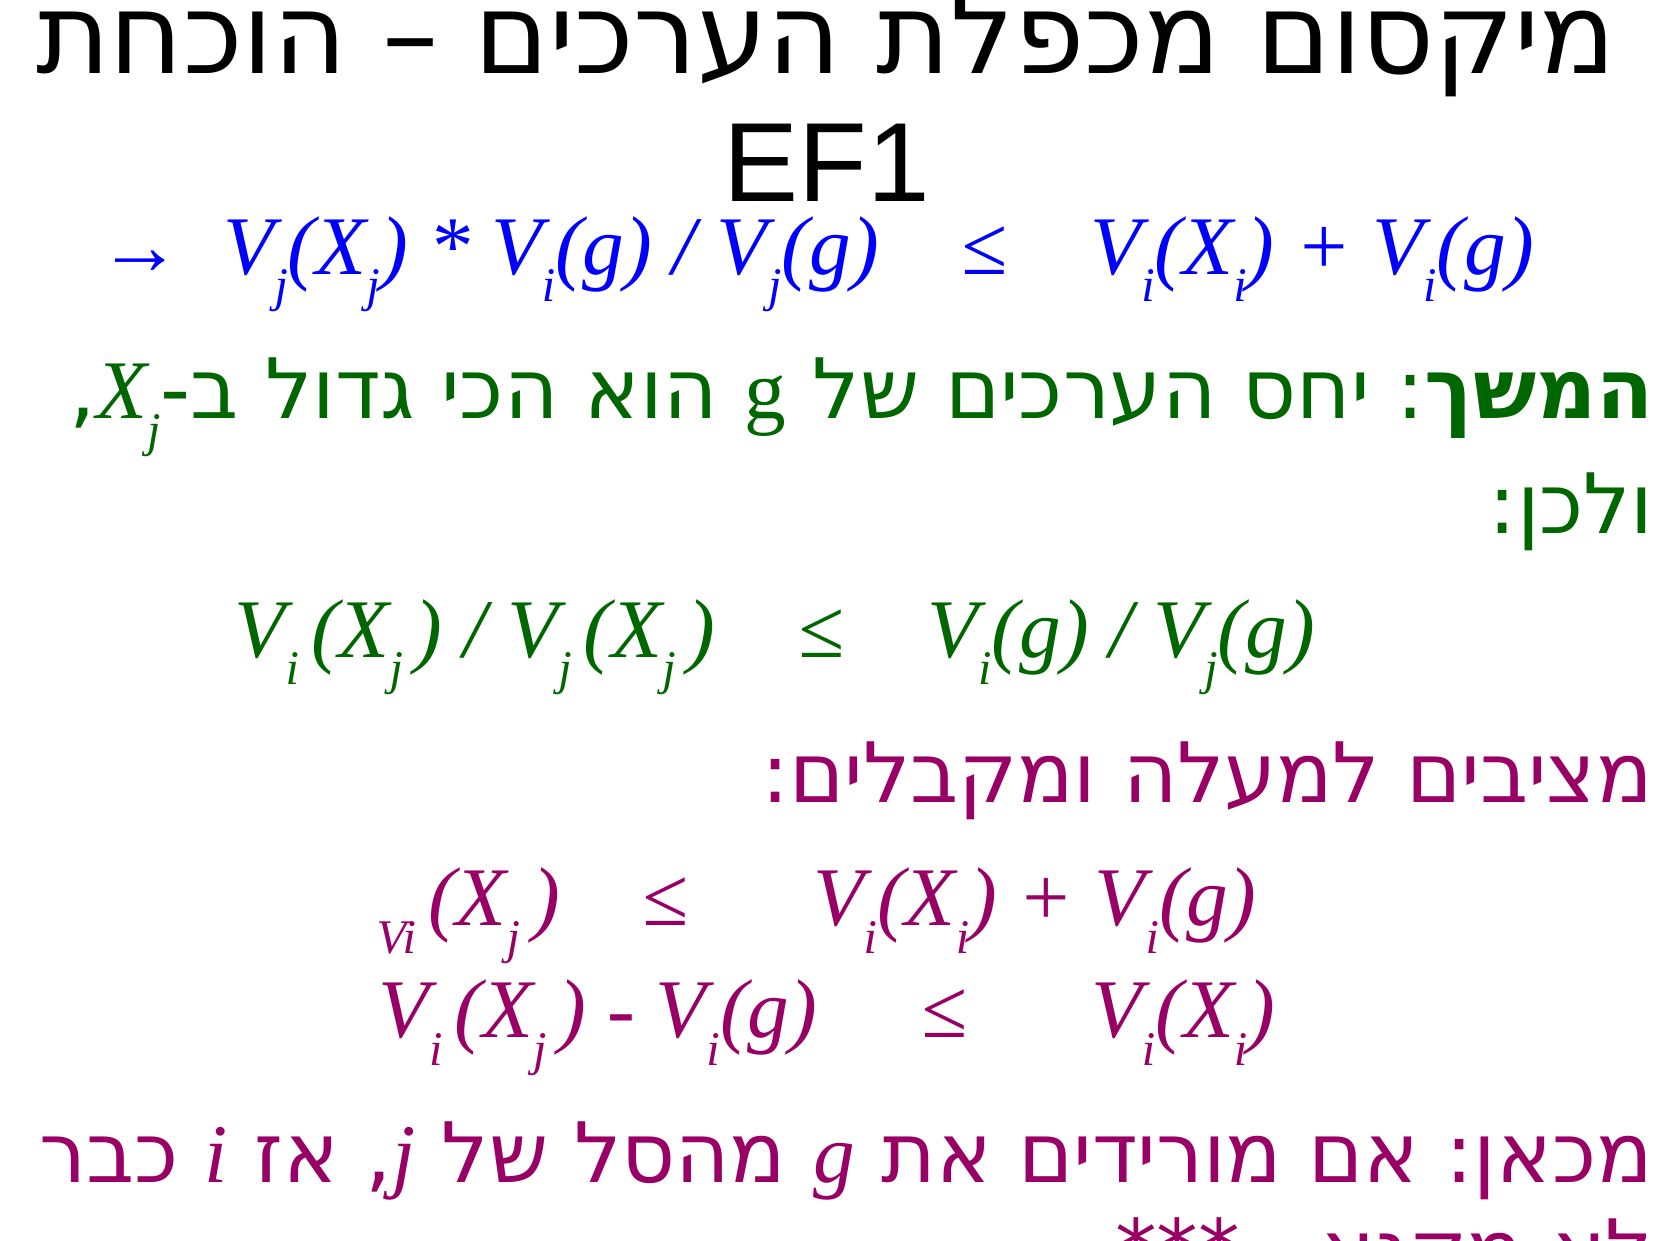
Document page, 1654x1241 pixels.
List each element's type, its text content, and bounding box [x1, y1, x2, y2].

list → Vj(Xj) * Vi(g) / Vj(g) ≤ Vi(Xi) + Vi(g) המשך: יחס הערכים של g הוא הכי גדול ב-Xj, ולכן: Vi (Xj ) / Vj (Xj ) ≤ Vi(g) / Vj(g) מציבים למעלה ומקבלים: Vi (Xj ) ≤ Vi(Xi) + Vi(g) Vi (Xj ) - Vi(g) ≤ Vi(Xi) מכאן: אם מורידים את g מהסל של j, אז i כבר לא מקנא. *** [0, 199, 1654, 1241]
title מיקסום מכפלת הערכים – הוכחת EF1 [0, 28, 1654, 166]
